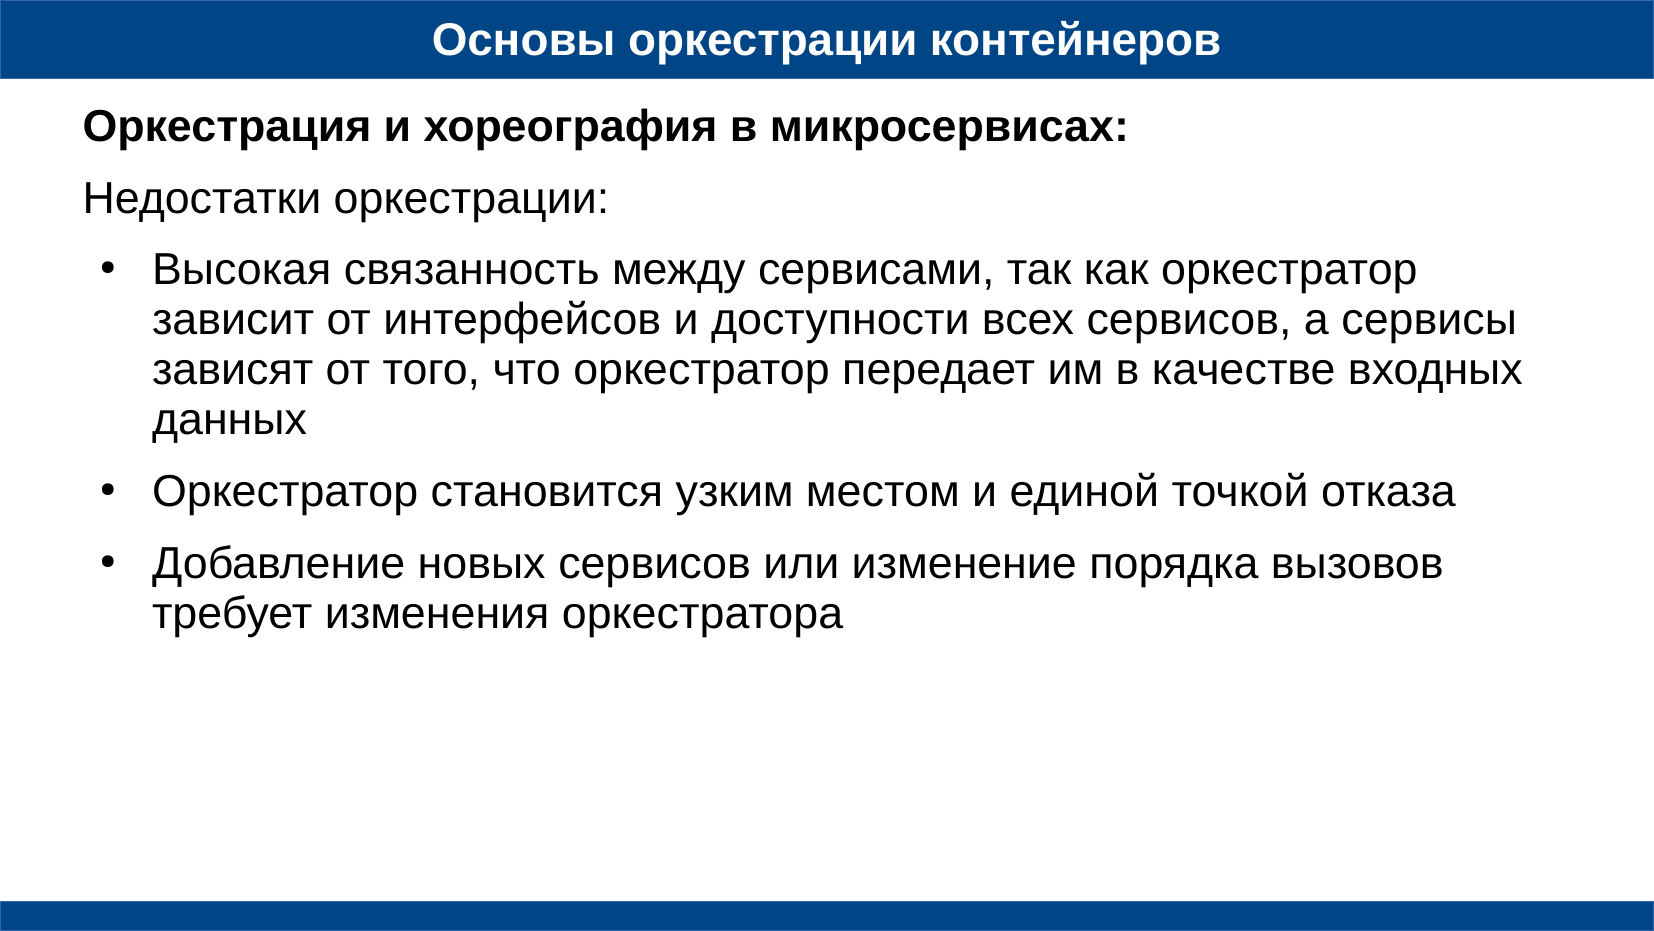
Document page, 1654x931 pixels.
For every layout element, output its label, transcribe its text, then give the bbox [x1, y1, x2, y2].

title Основы оркестрации контейнеров [0, 0, 1654, 79]
list Оркестрация и хореография в микросервисах: Недостатки оркестрации: Высокая связанность между сервисами, так как оркестратор зависит от интерфейсов и доступности всех сервисов, а сервисы зависят от того, что оркестратор передает им в качестве входных данных Оркестратор становится узким местом и единой точкой отказа Добавление новых сервисов или изменение порядка вызовов требует изменения оркестратора [82, 101, 1571, 641]
